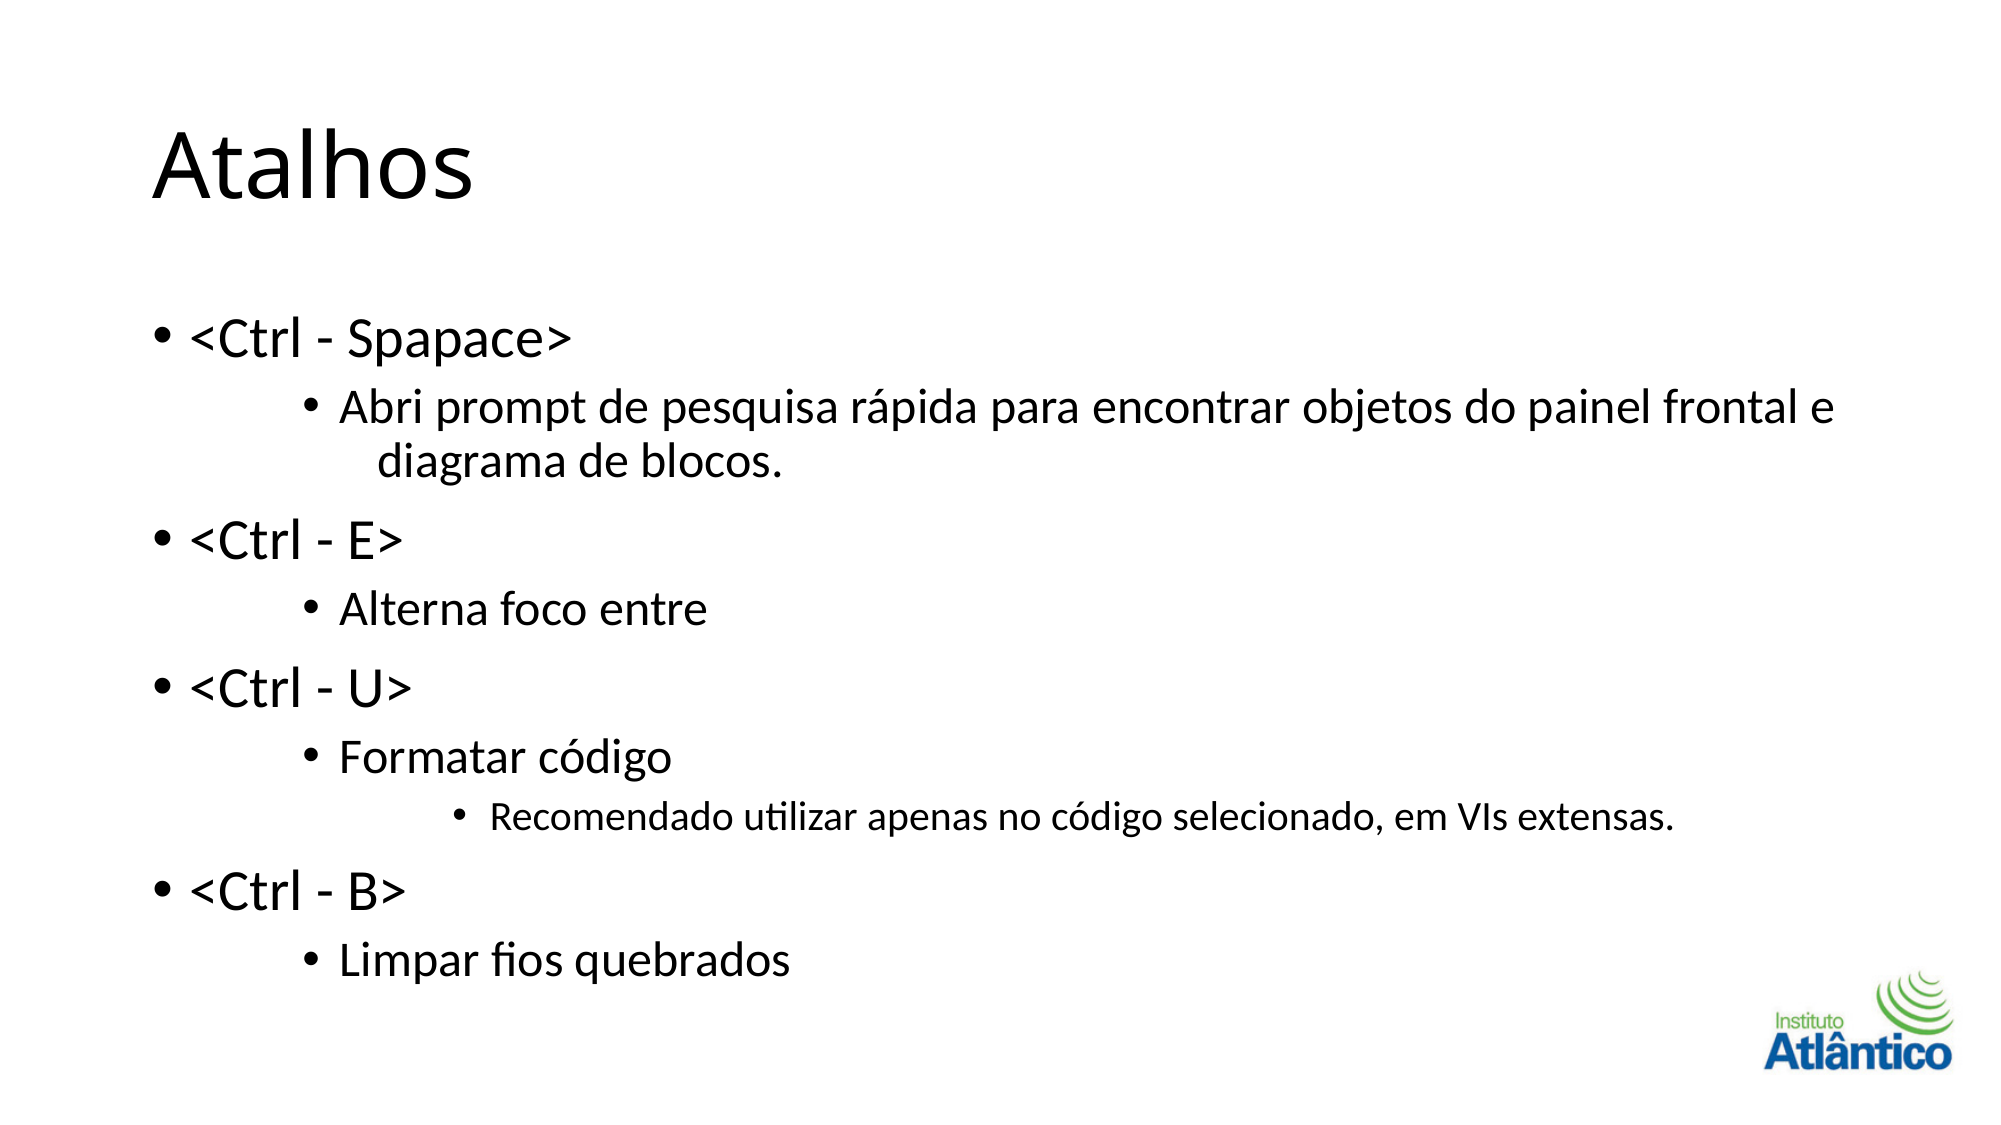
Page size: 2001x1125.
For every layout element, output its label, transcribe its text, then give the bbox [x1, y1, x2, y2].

list <Ctrl - Spapace> Abri prompt de pesquisa rápida para encontrar objetos do painel frontal e diagrama de blocos. <Ctrl - E> Alterna foco entre <Ctrl - U> Formatar código Recomendado utilizar apenas no código selecionado, em VIs extensas. <Ctrl - B> Limpar fios quebrados [137, 299, 1863, 1014]
title Atalhos [137, 59, 1863, 278]
picture [1717, 930, 2000, 1120]
